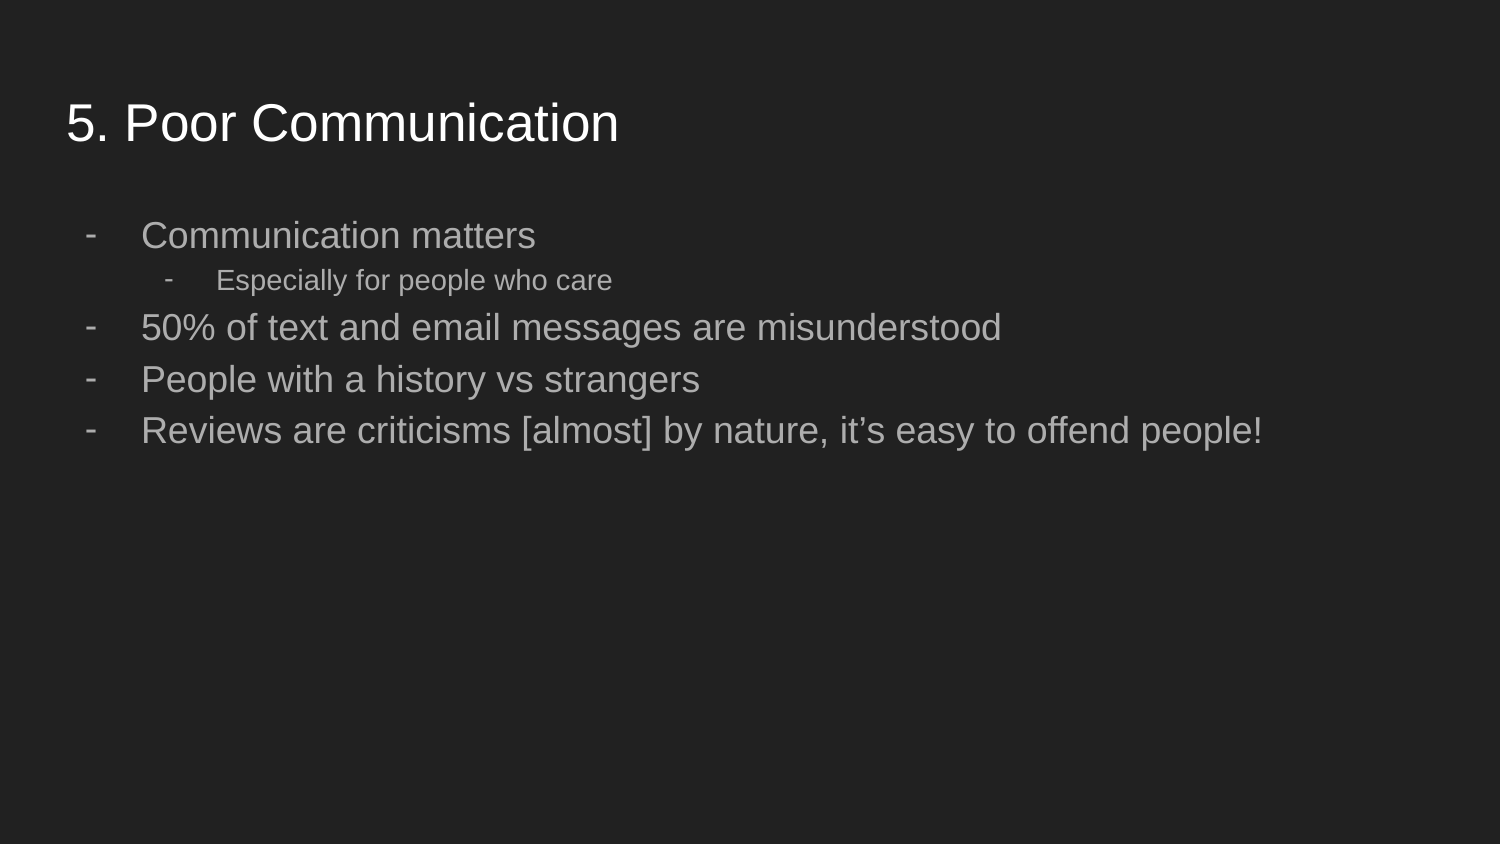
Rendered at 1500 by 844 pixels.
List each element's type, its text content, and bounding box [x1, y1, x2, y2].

title 5. Poor Communication [51, 72, 1449, 167]
list Communication matters Especially for people who care 50% of text and email messages are misunderstood People with a history vs strangers Reviews are criticisms [almost] by nature, it’s easy to offend people! [51, 189, 1449, 750]
